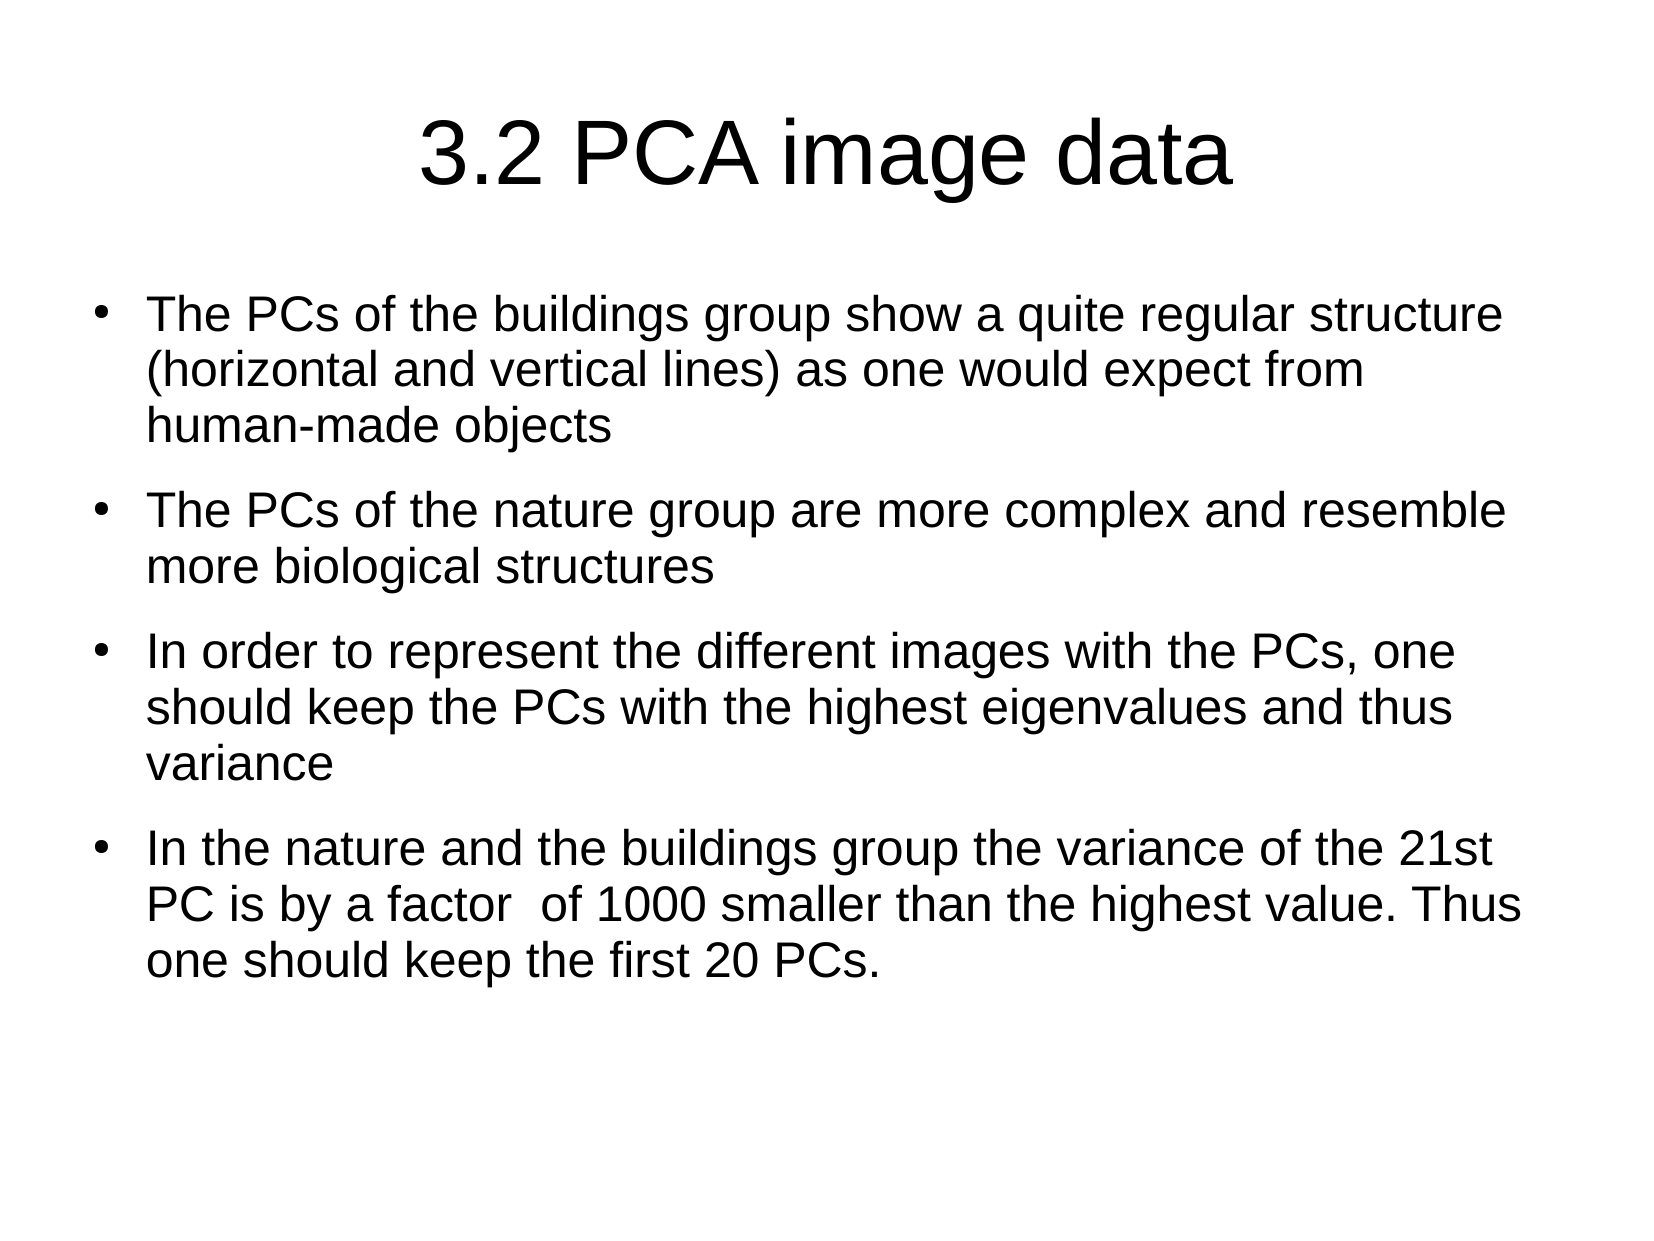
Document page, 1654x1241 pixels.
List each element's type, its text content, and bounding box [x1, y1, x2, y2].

list The PCs of the buildings group show a quite regular structure (horizontal and vertical lines) as one would expect from human-made objects The PCs of the nature group are more complex and resemble more biological structures In order to represent the different images with the PCs, one should keep the PCs with the highest eigenvalues and thus variance In the nature and the buildings group the variance of the 21st PC is by a factor of 1000 smaller than the highest value. Thus one should keep the first 20 PCs. [74, 285, 1531, 1006]
title 3.2 PCA image data [82, 49, 1571, 257]
